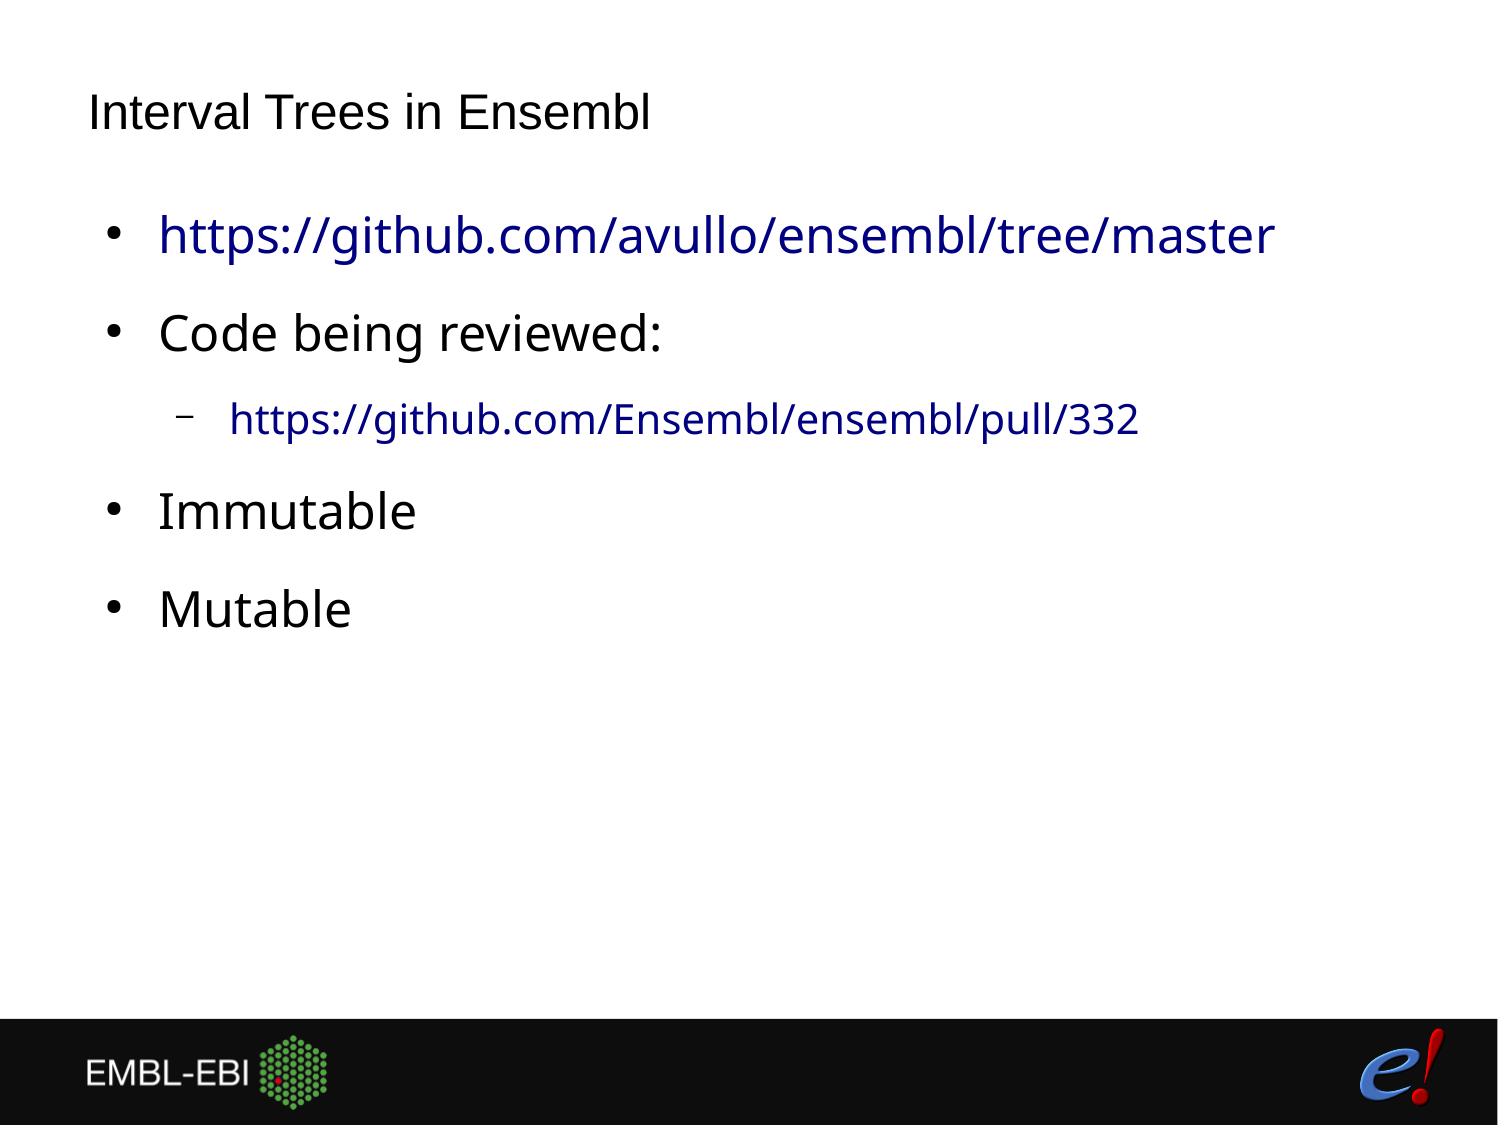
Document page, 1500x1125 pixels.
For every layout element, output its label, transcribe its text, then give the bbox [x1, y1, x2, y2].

title Interval Trees in Ensembl [87, 50, 1425, 175]
picture [87, 1035, 327, 1110]
list https://github.com/avullo/ensembl/tree/master Code being reviewed: https://github.com/Ensembl/ensembl/pull/332 Immutable Mutable [87, 200, 1425, 914]
picture [1357, 1026, 1448, 1112]
